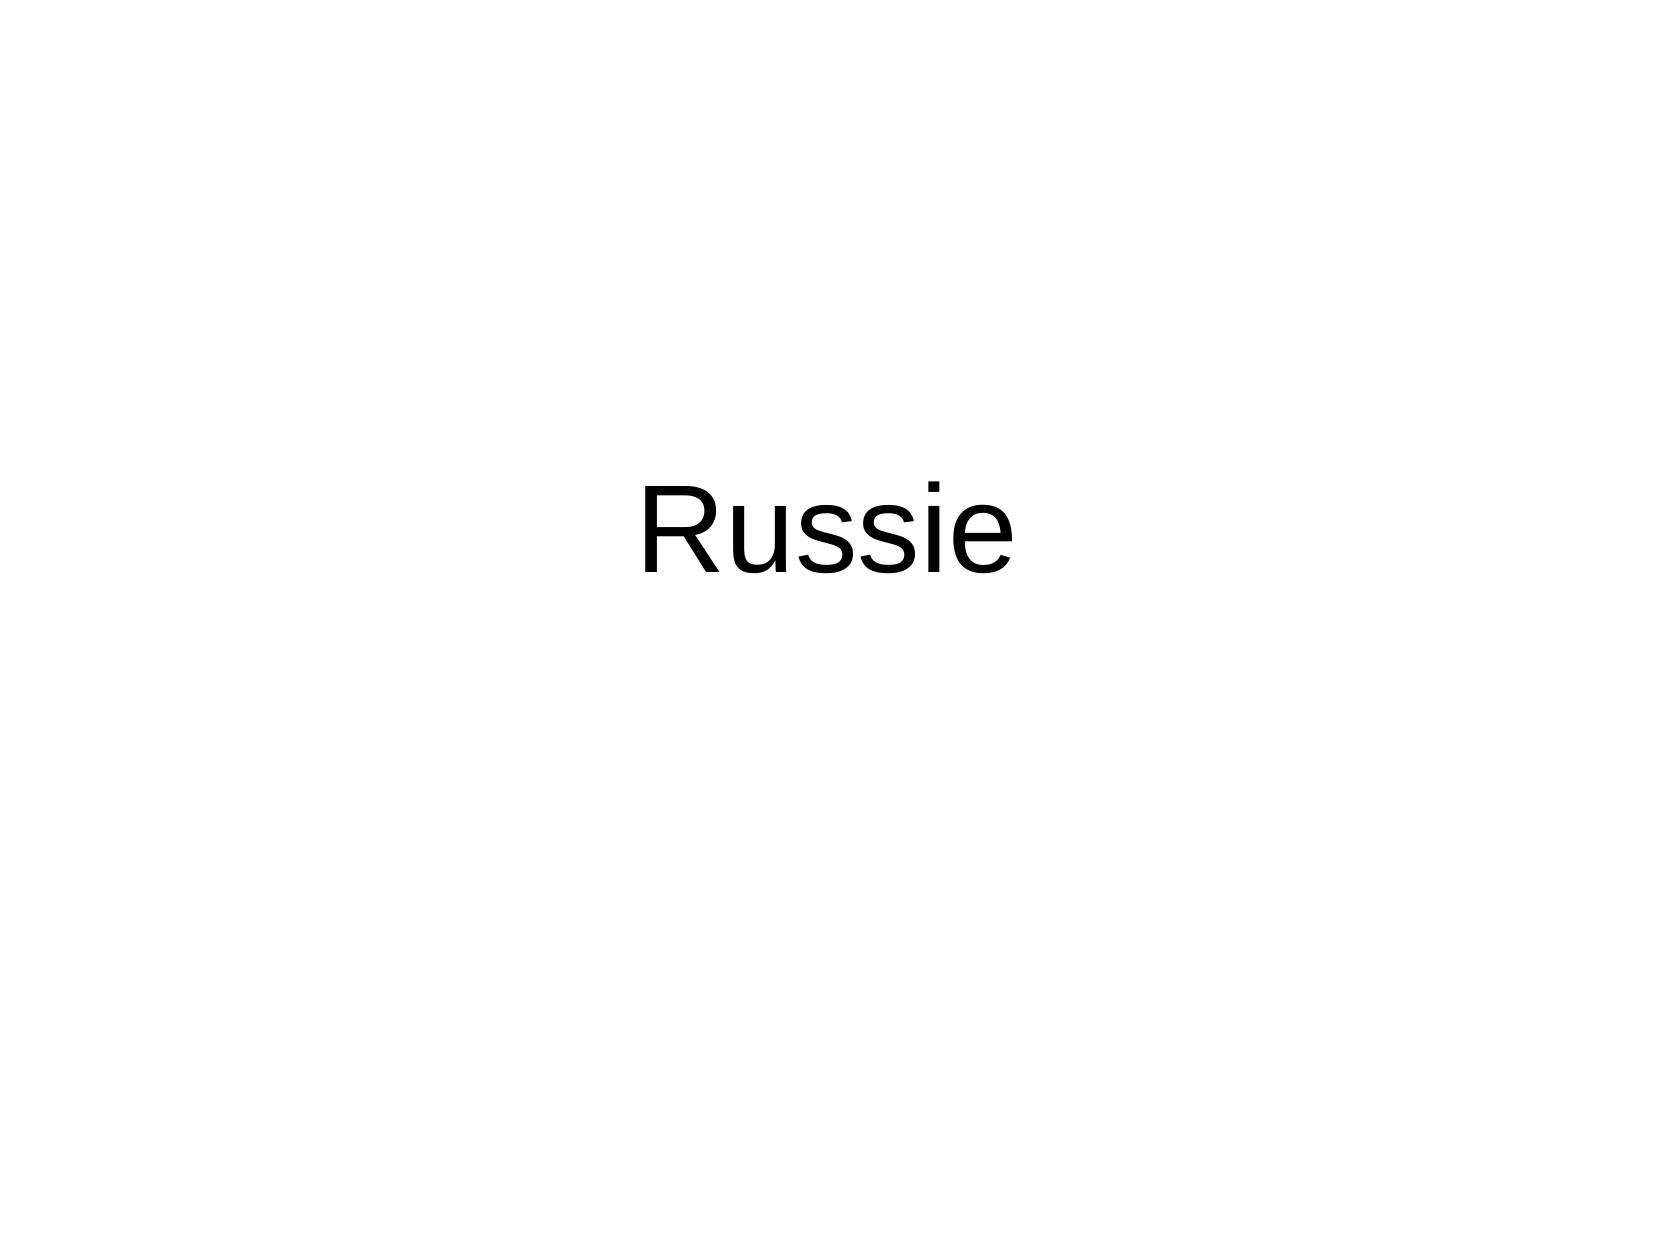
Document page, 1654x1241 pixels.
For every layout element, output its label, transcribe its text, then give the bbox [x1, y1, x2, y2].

subtitle Russie [82, 49, 1571, 1010]
